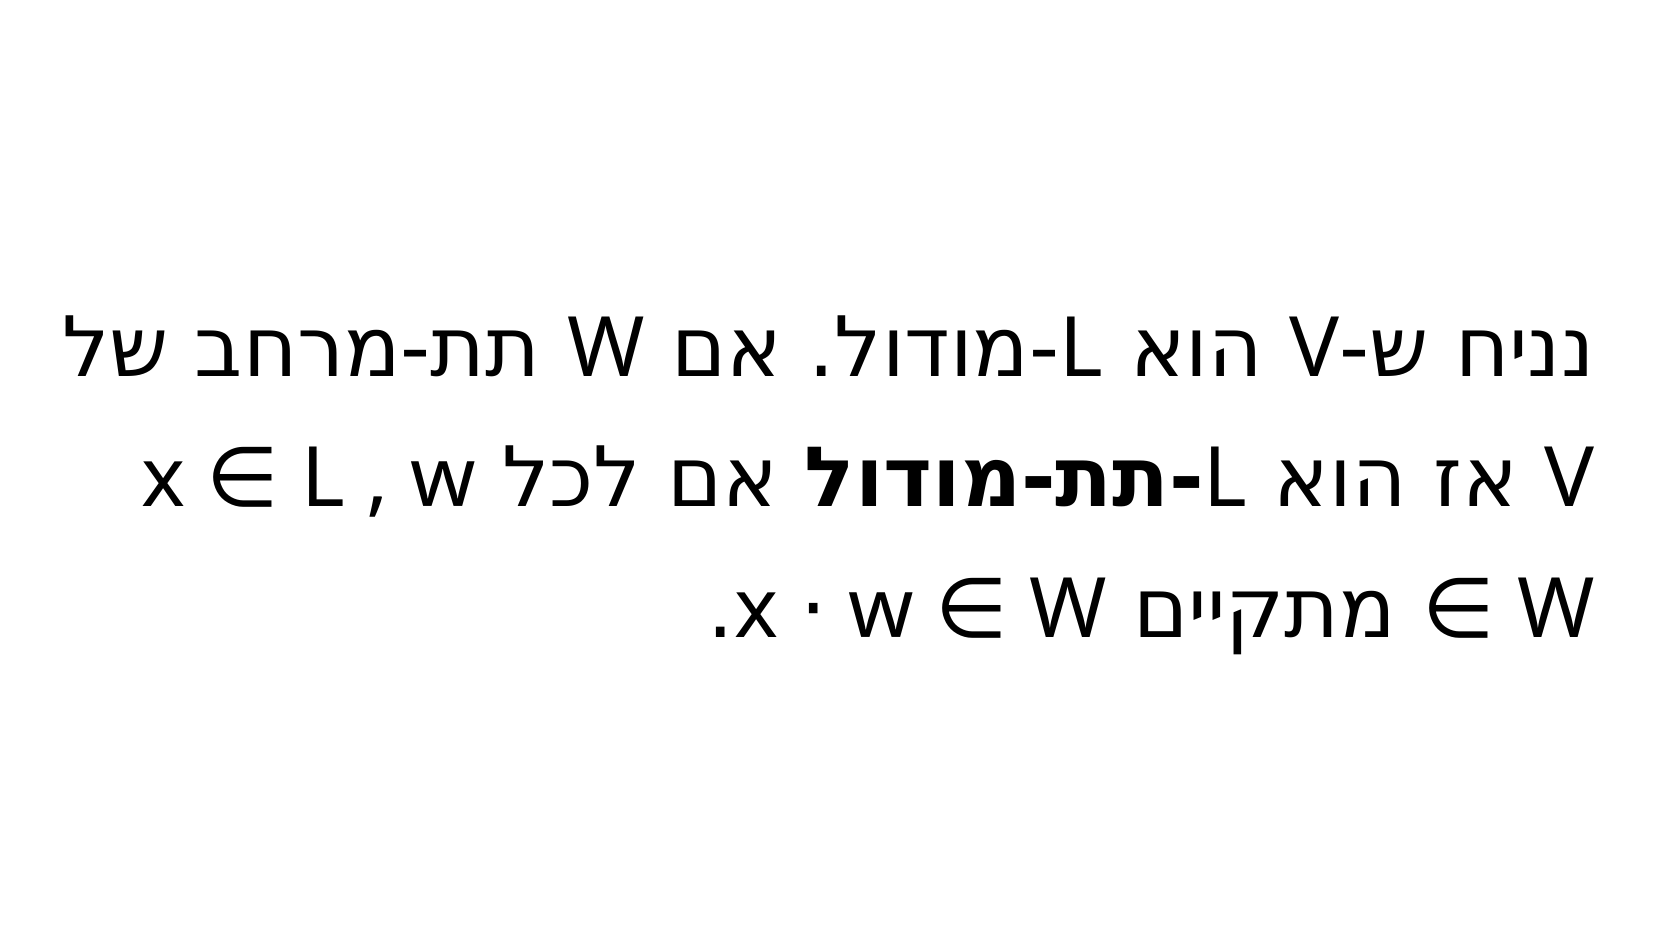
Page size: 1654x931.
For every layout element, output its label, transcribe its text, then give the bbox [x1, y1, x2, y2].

subtitle נניח ש-V הוא L-מודול. אם W תת-מרחב של V אז הוא L-תת-מודול אם לכל x ∈ L , w ∈ W מתקיים x ⋅ w ∈ W. [59, 45, 1595, 886]
